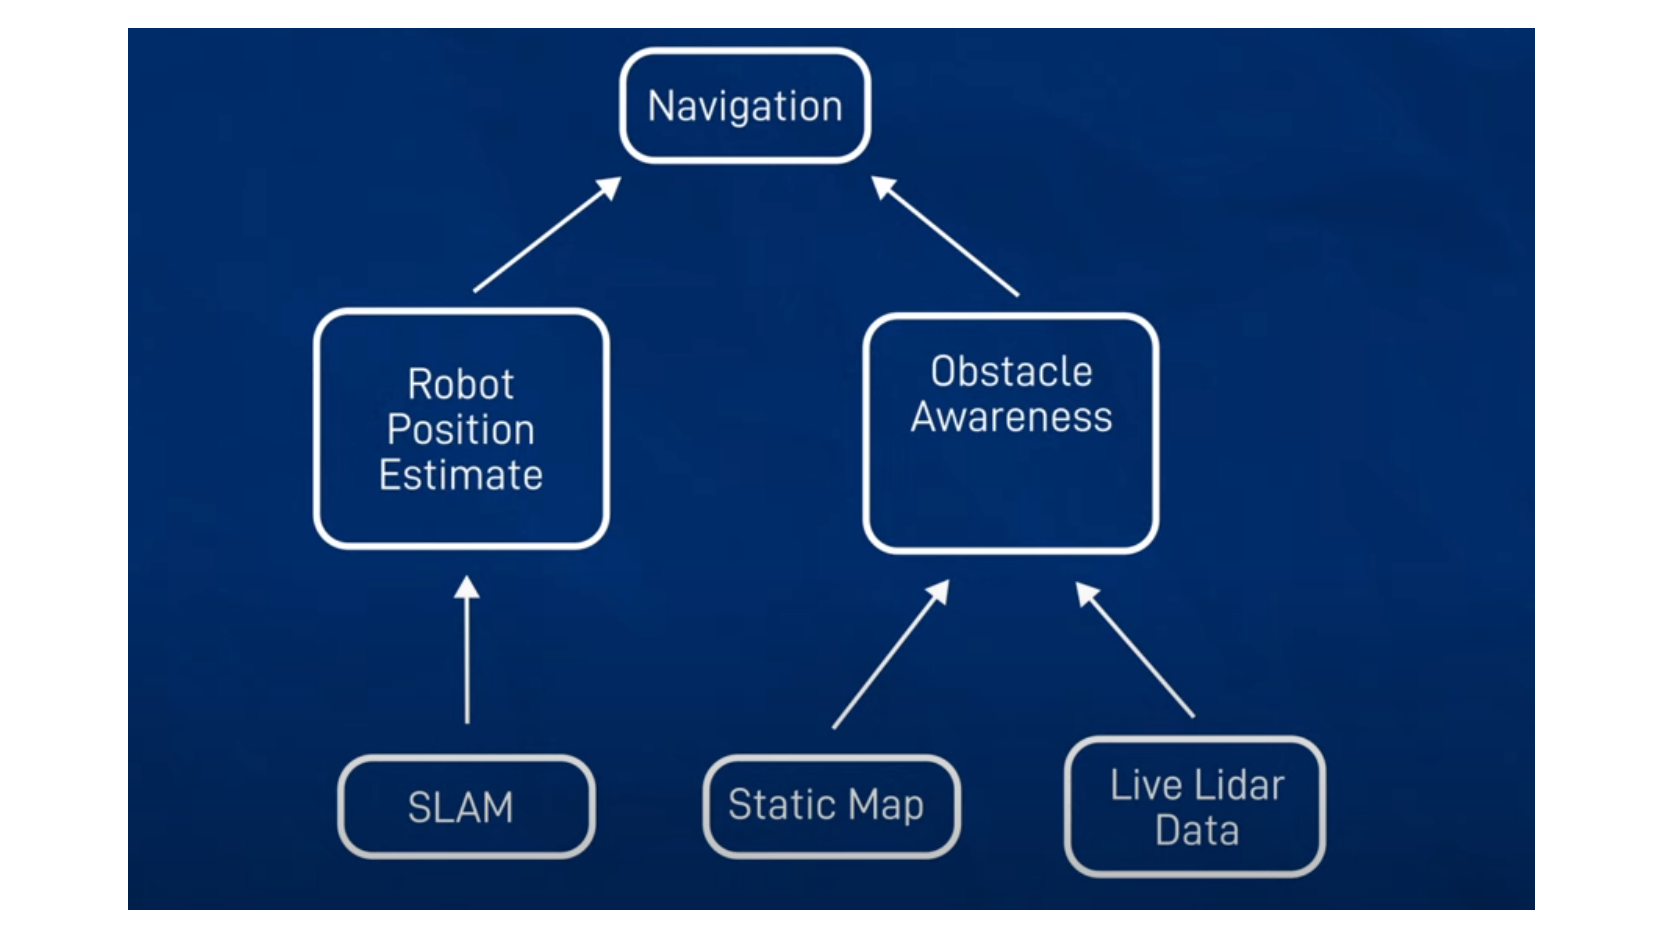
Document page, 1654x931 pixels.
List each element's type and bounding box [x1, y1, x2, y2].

picture [128, 28, 1535, 910]
